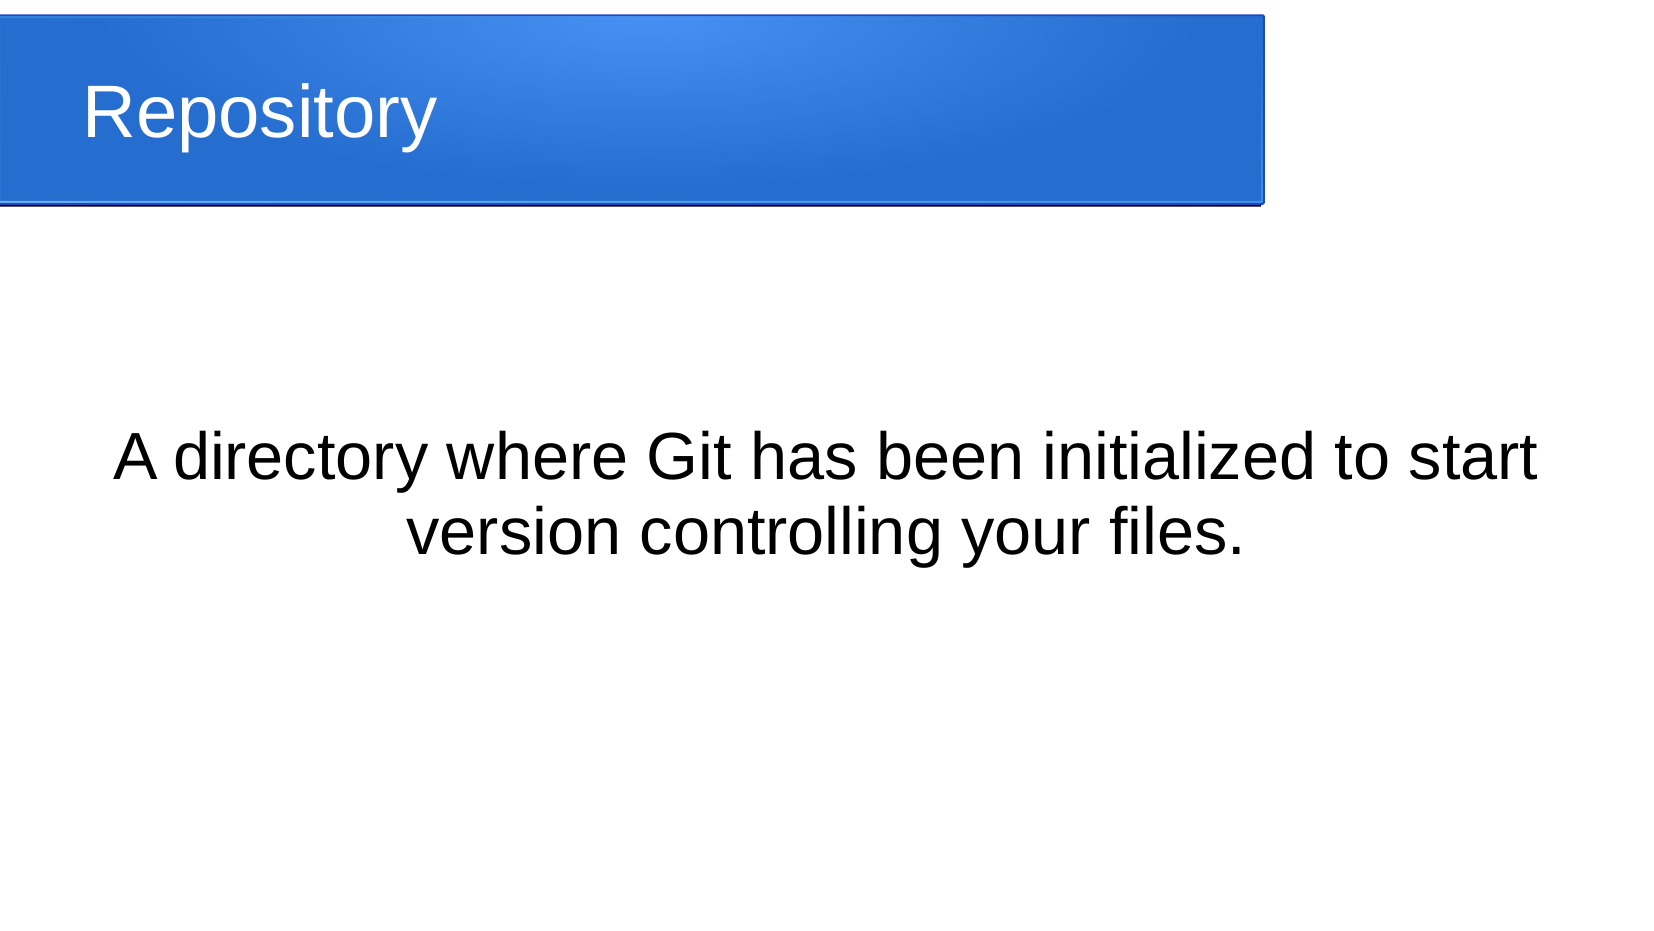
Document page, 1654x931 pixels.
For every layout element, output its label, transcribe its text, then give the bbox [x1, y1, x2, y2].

title Repository [82, 35, 1235, 189]
subtitle A directory where Git has been initialized to start version controlling your files. [82, 224, 1571, 764]
